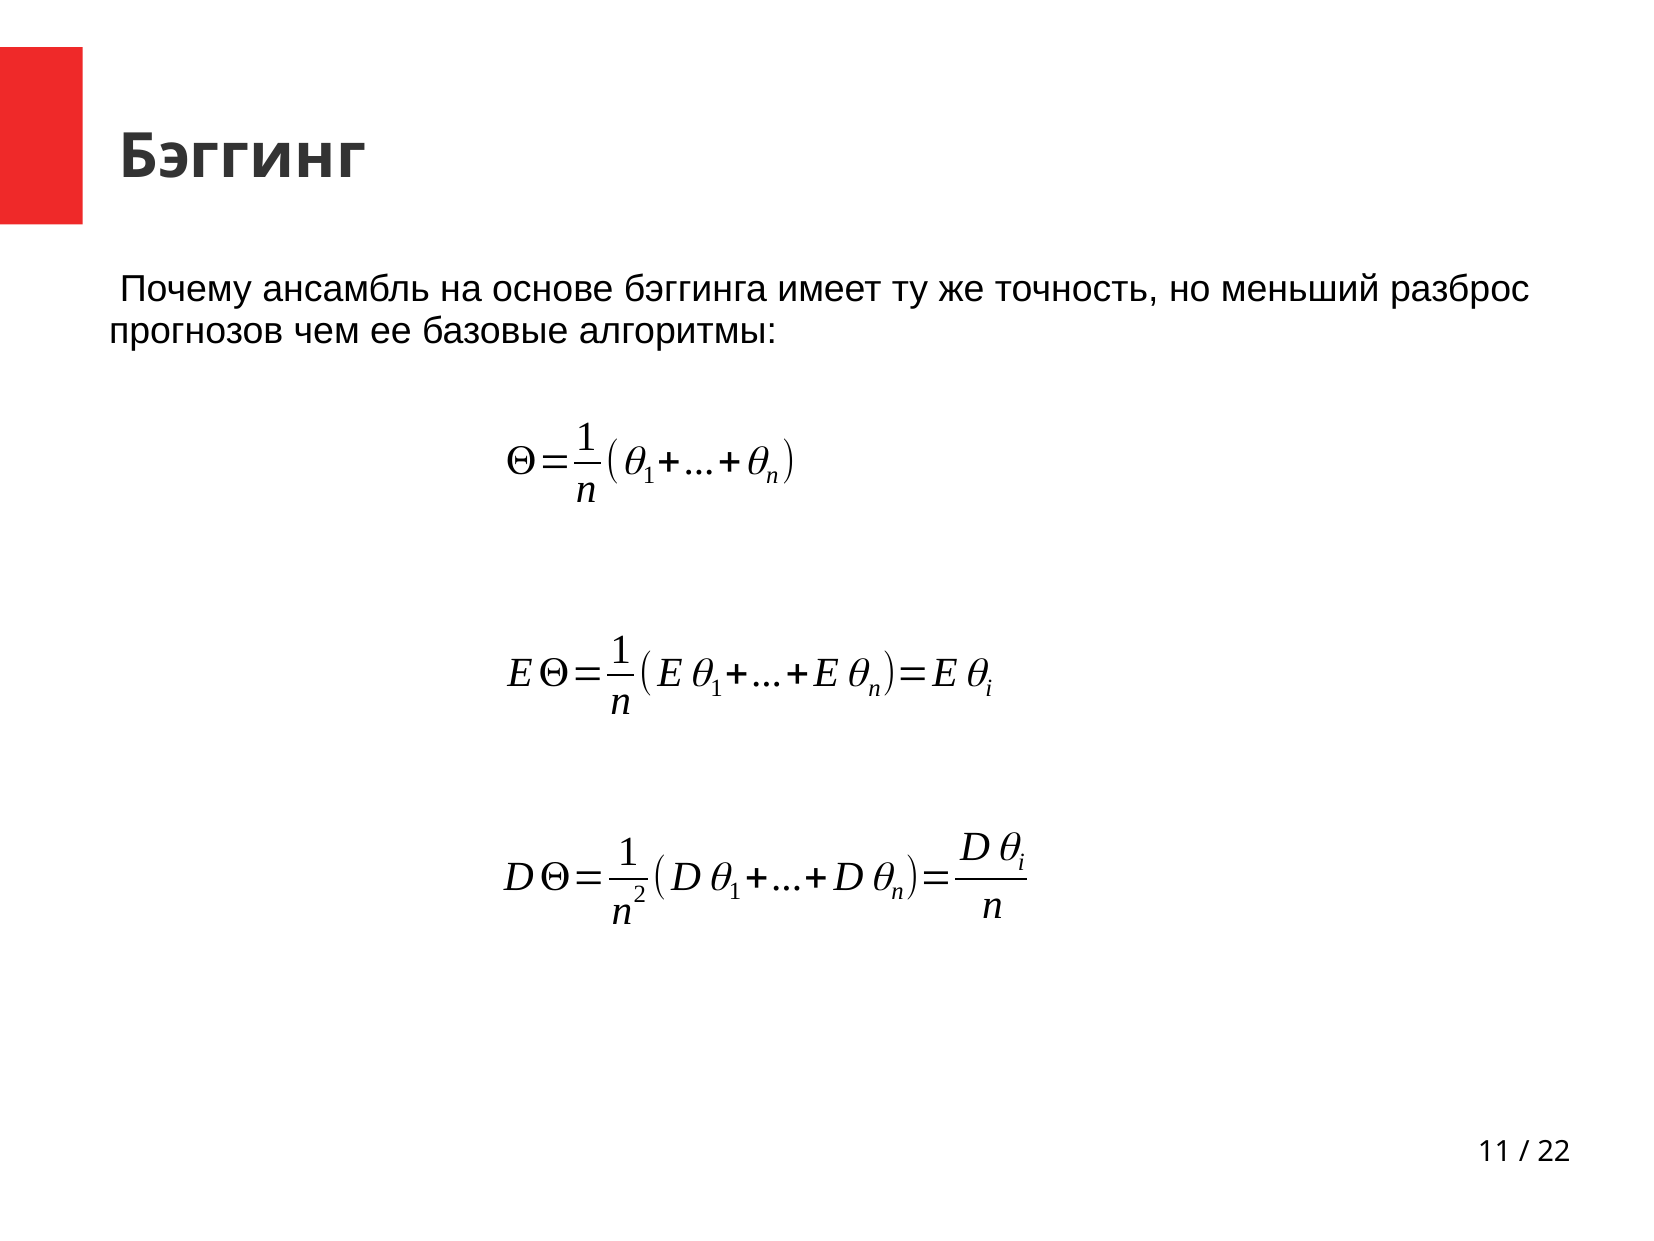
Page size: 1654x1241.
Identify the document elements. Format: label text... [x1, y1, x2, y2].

chart [499, 625, 1000, 725]
chart [499, 413, 801, 512]
text_box Почему ансамбль на основе бэггинга имеет ту же точность, но меньший разброс прогнозов чем ее базовые алгоритмы: [94, 259, 1583, 863]
title Бэггинг [118, 49, 1571, 257]
chart [496, 823, 1036, 934]
